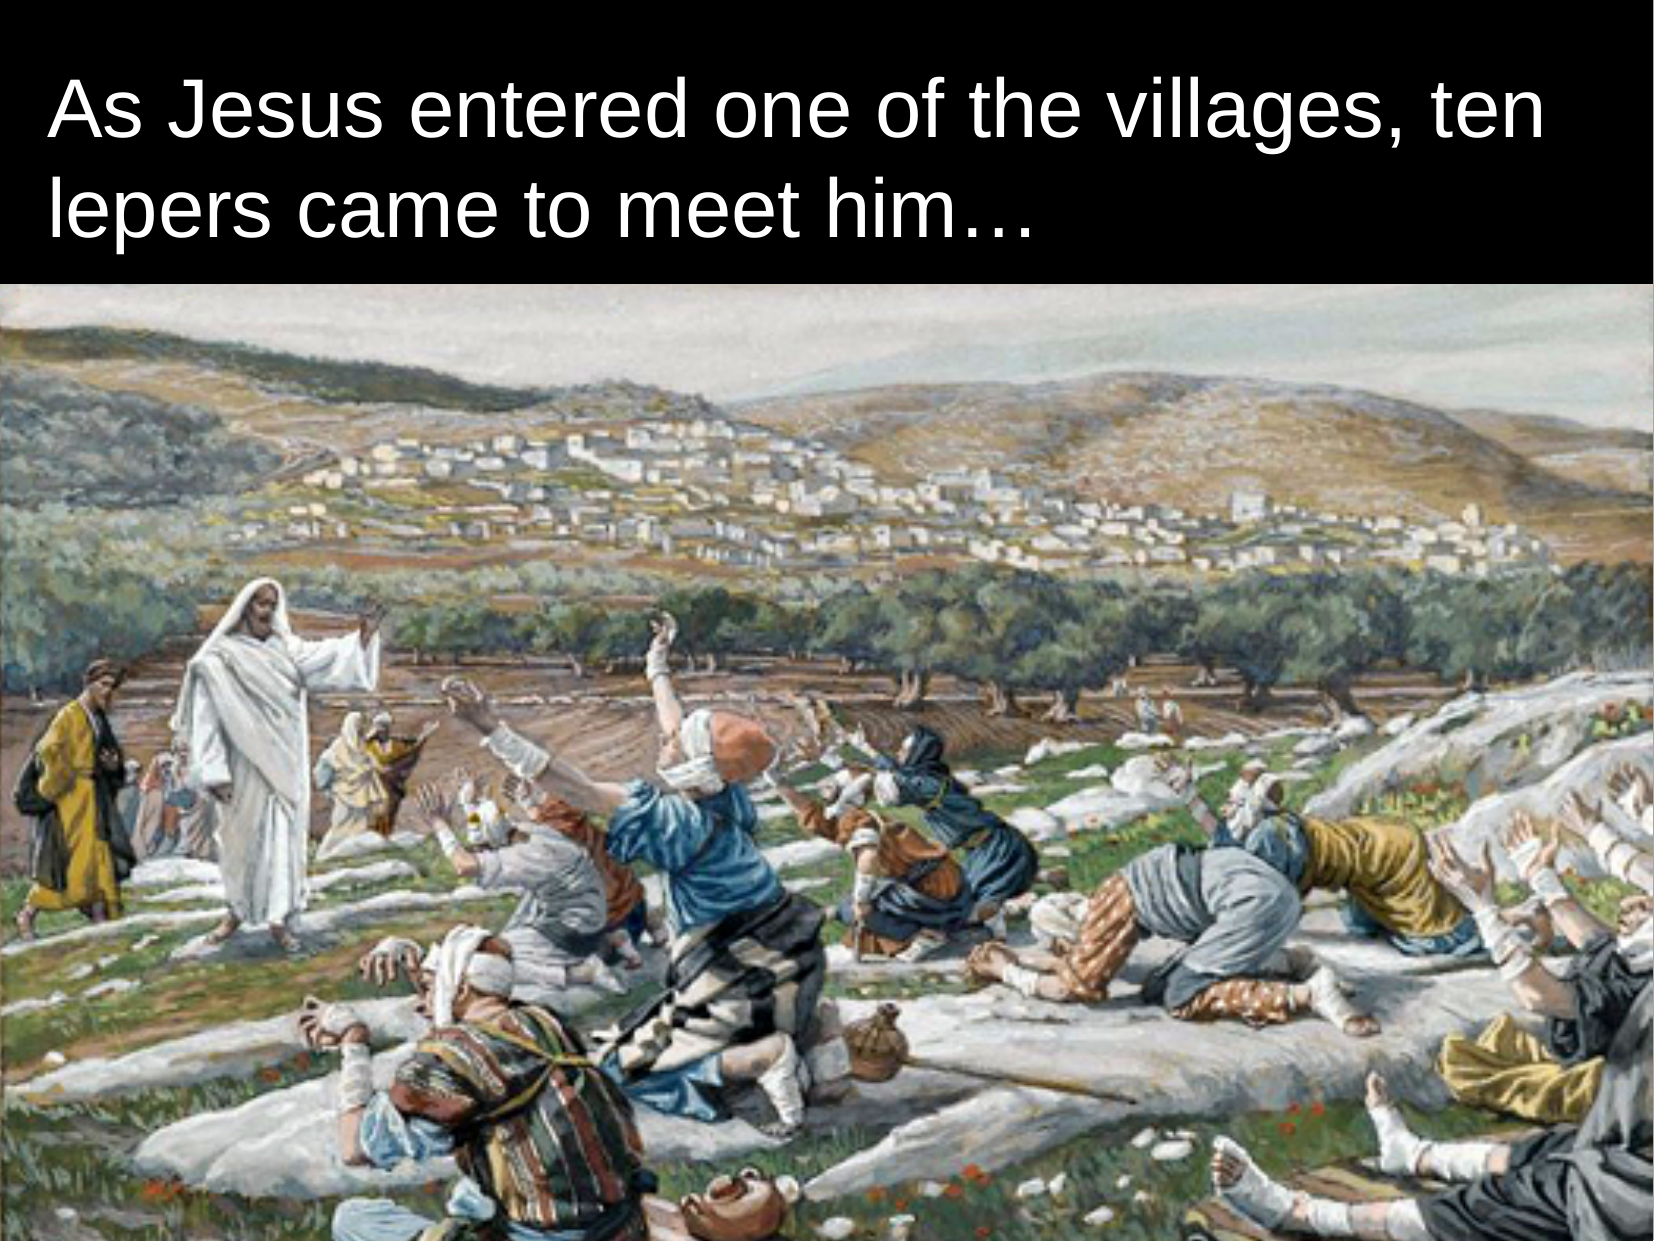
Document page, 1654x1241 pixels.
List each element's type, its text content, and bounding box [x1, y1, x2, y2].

text_box As Jesus entered one of the villages, ten lepers came to meet him… [32, 46, 1622, 263]
picture [0, 284, 1653, 1241]
